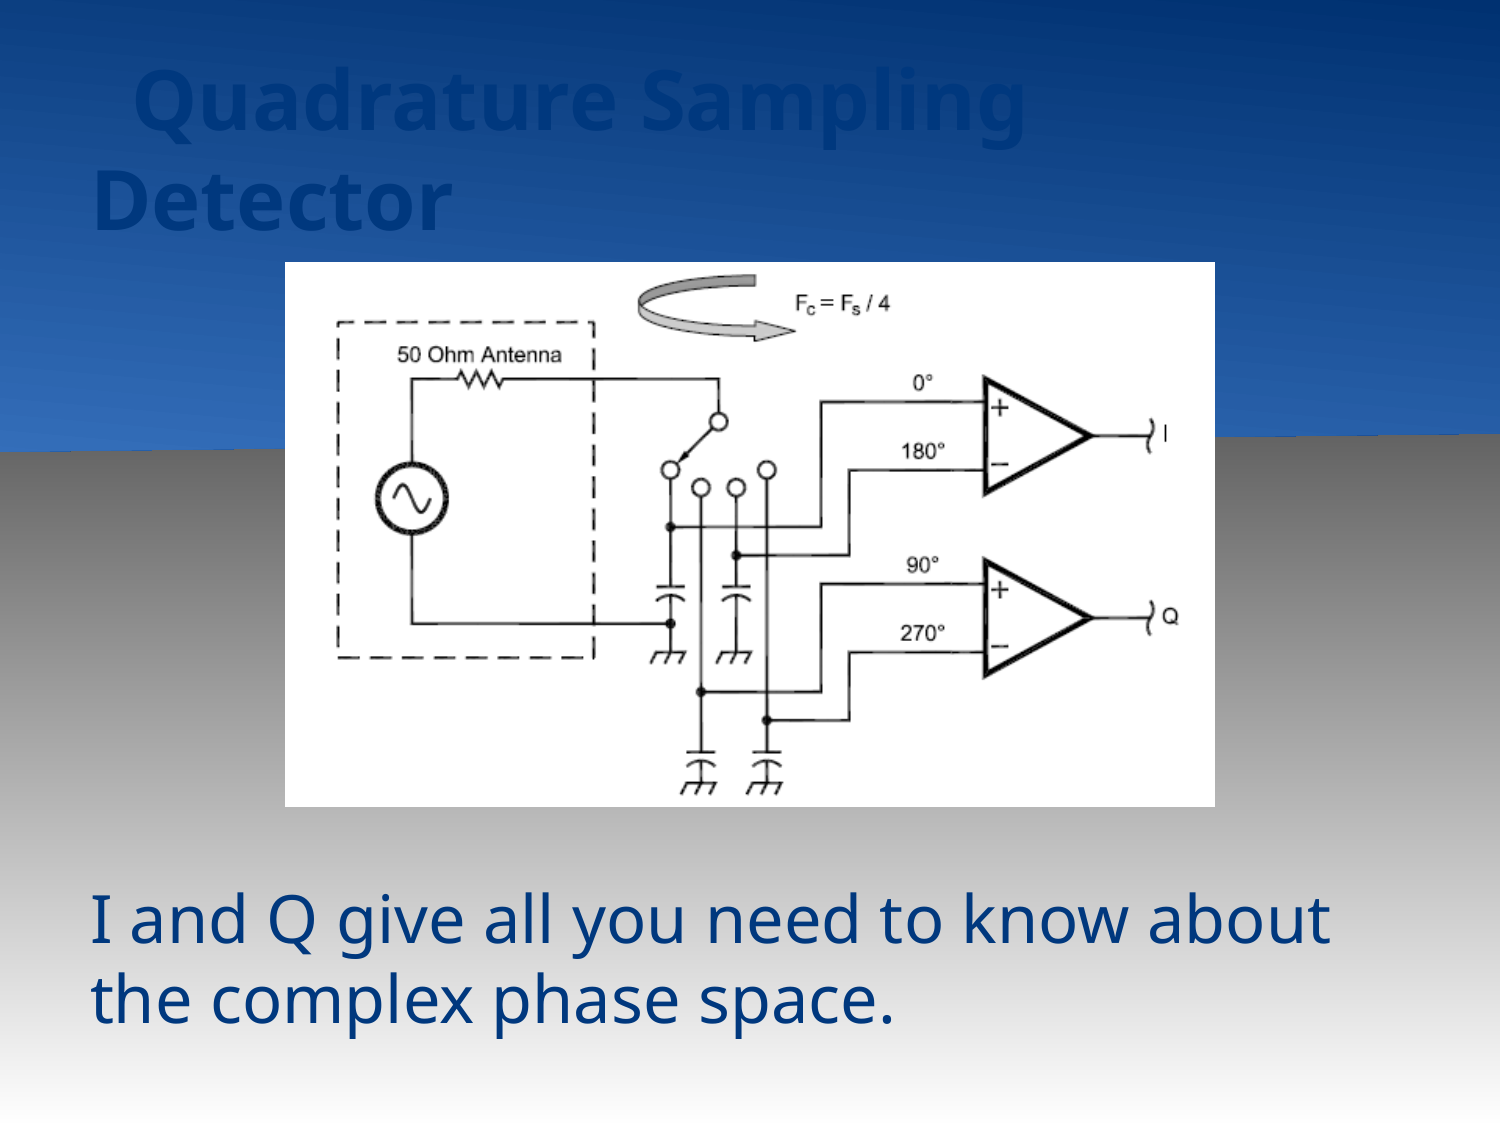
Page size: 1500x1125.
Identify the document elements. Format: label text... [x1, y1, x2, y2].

text_box [285, 262, 1215, 807]
title Quadrature Sampling Detector [75, 45, 1425, 263]
list I and Q give all you need to know about the complex phase space. [75, 272, 1425, 1067]
